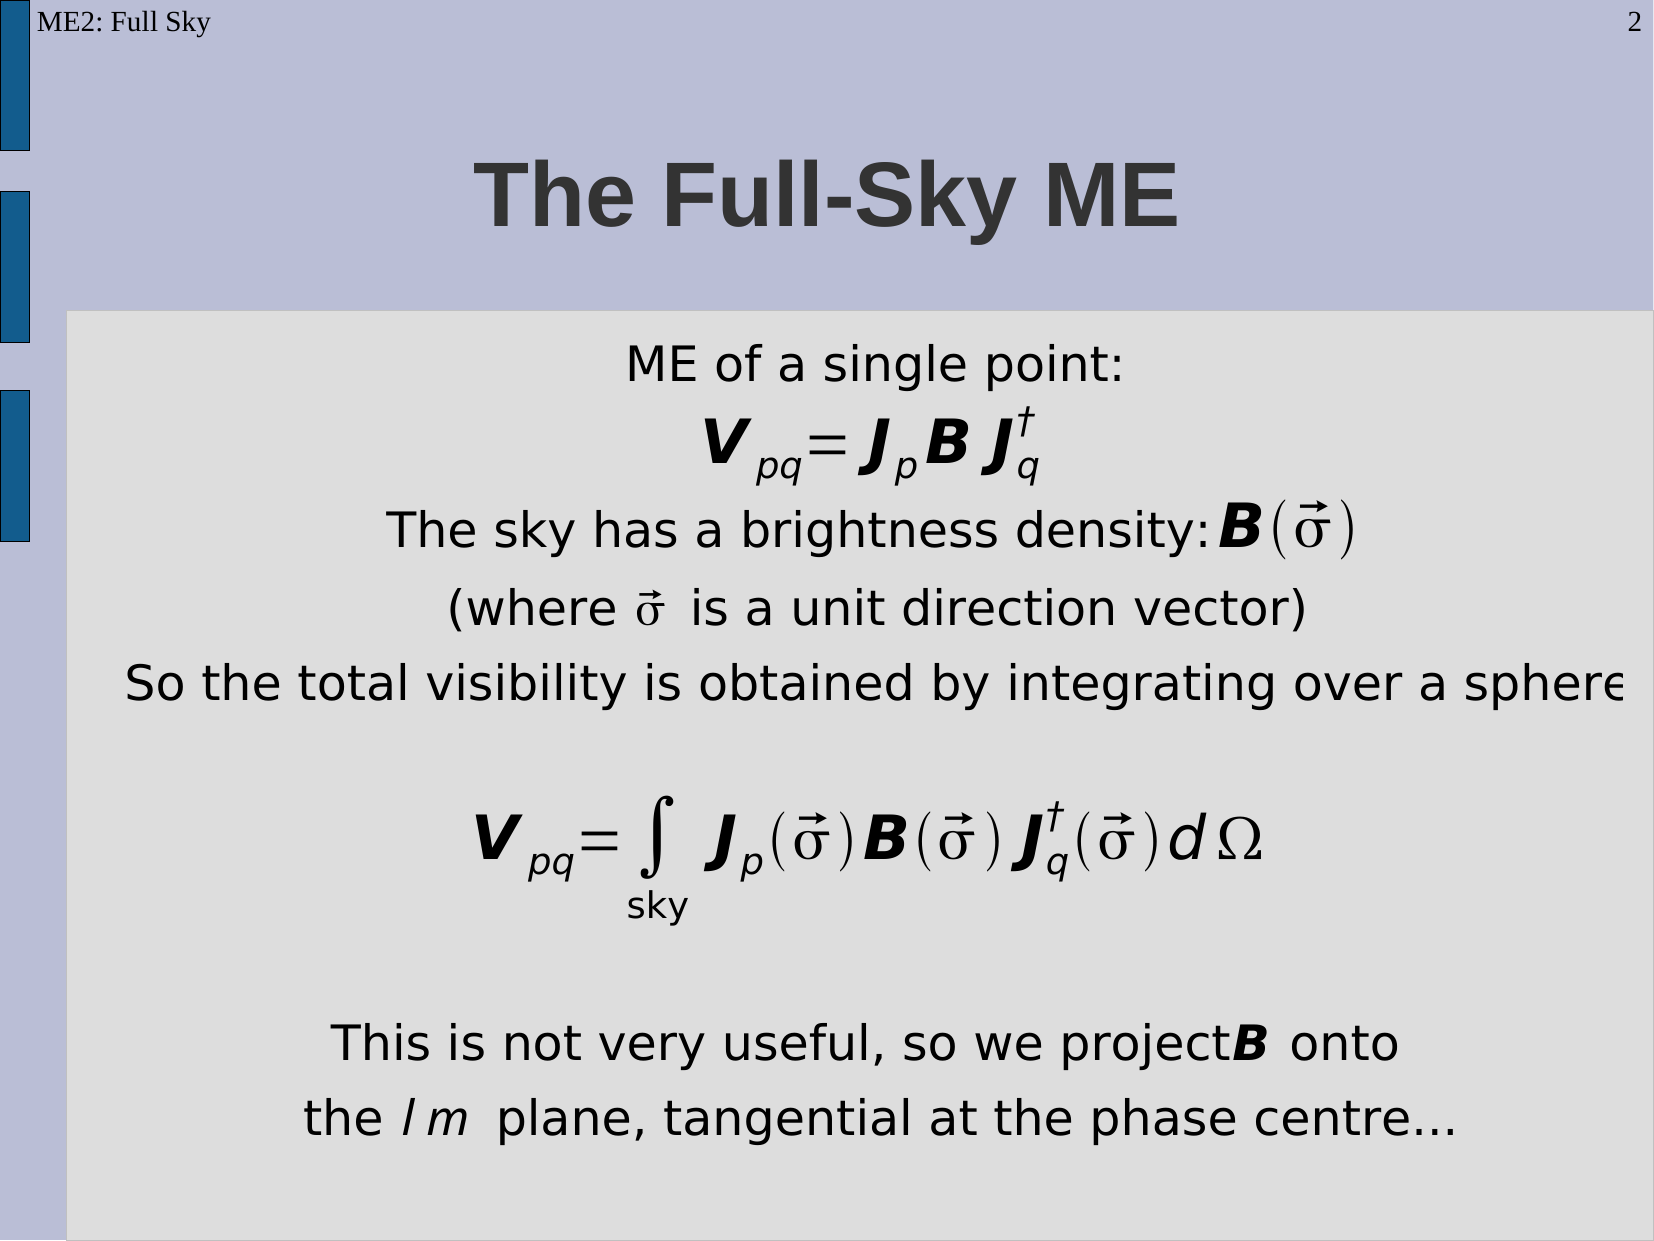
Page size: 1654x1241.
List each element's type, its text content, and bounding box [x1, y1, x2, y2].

chart [118, 324, 1623, 1224]
title The Full-Sky ME [121, 91, 1534, 299]
